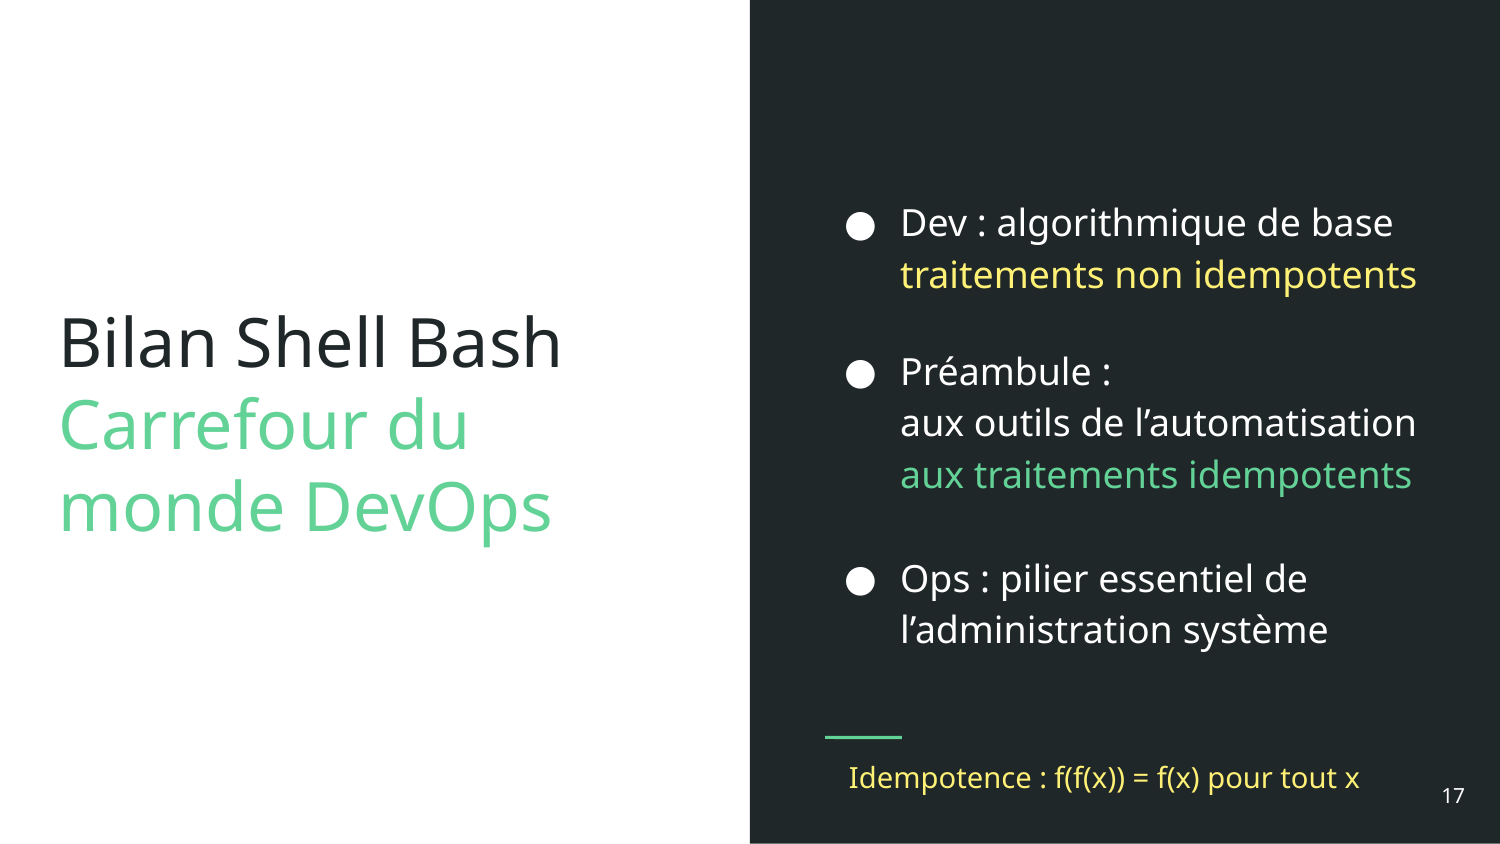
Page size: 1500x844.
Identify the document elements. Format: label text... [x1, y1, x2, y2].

list Dev : algorithmique de base traitements non idempotents Préambule : aux outils de l’automatisation aux traitements idempotents Ops : pilier essentiel de l’administration système [810, 118, 1440, 725]
title Bilan Shell Bash Carrefour du monde DevOps [43, 281, 708, 562]
text_box Idempotence : f(f(x)) = f(x) pour tout x [834, 744, 1416, 810]
slide_number <numéro> [1389, 764, 1480, 830]
